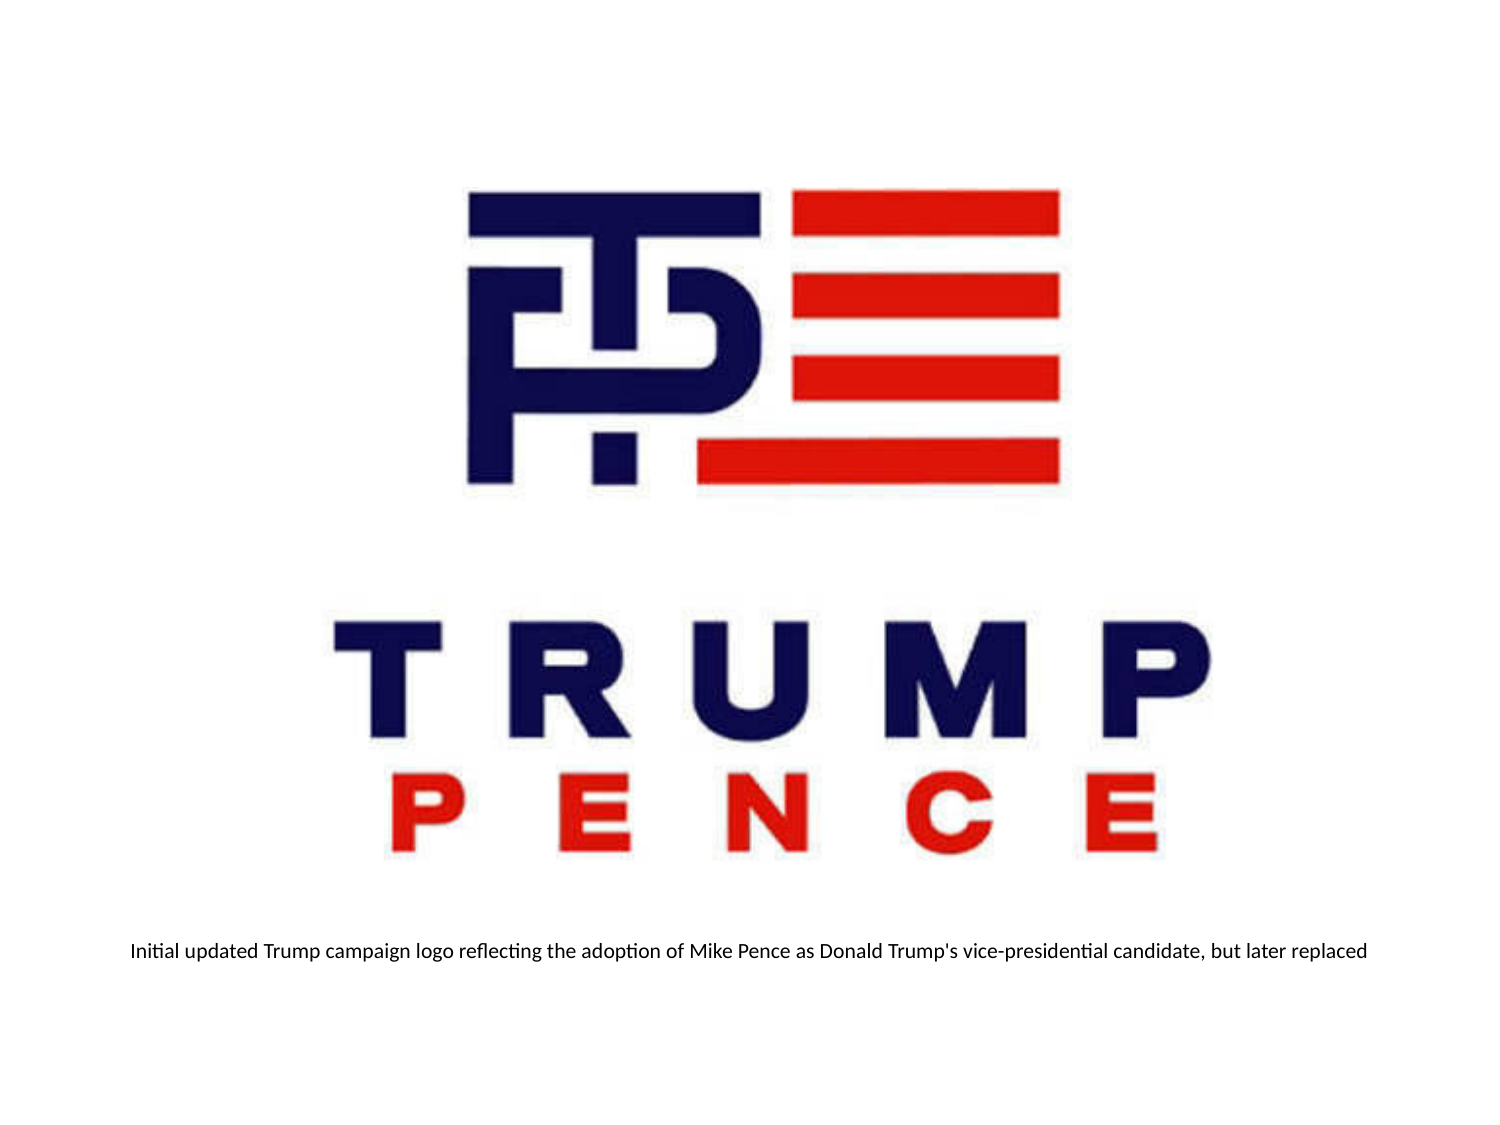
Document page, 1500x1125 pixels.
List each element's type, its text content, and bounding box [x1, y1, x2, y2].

picture [150, 187, 1350, 863]
text_box Initial updated Trump campaign logo reflecting the adoption of Mike Pence as Donald Trump's vice-presidential candidate, but later replaced [115, 929, 1385, 971]
